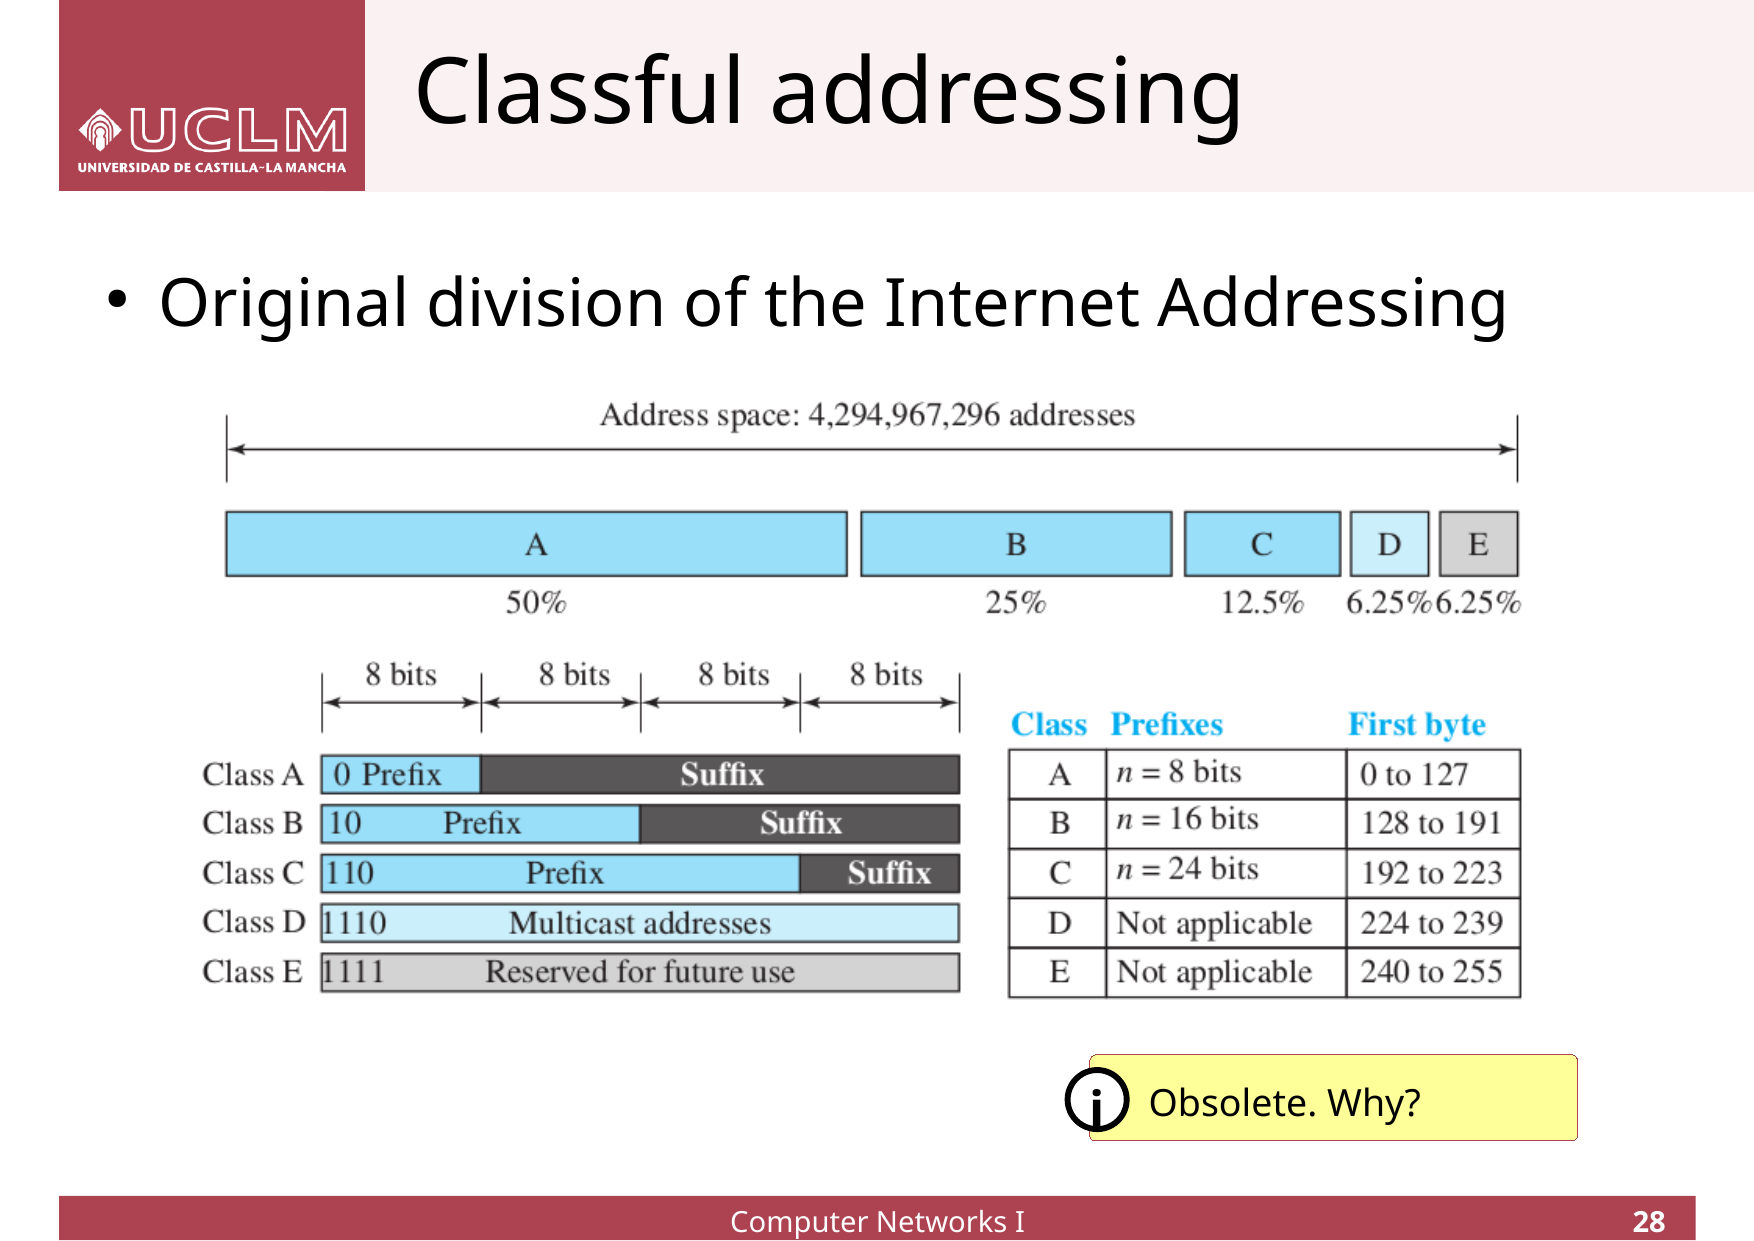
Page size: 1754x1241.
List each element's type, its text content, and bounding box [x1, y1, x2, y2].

text_box [1112, 1074, 1127, 1126]
text_box i [1083, 1068, 1112, 1159]
picture [145, 377, 1592, 1031]
text_box [1067, 1073, 1083, 1126]
picture [59, 0, 365, 191]
text_box Obsolete. Why? [1089, 1054, 1578, 1141]
title Classful addressing [413, 0, 1667, 198]
list Original division of the Internet Addressing [87, 254, 1667, 974]
